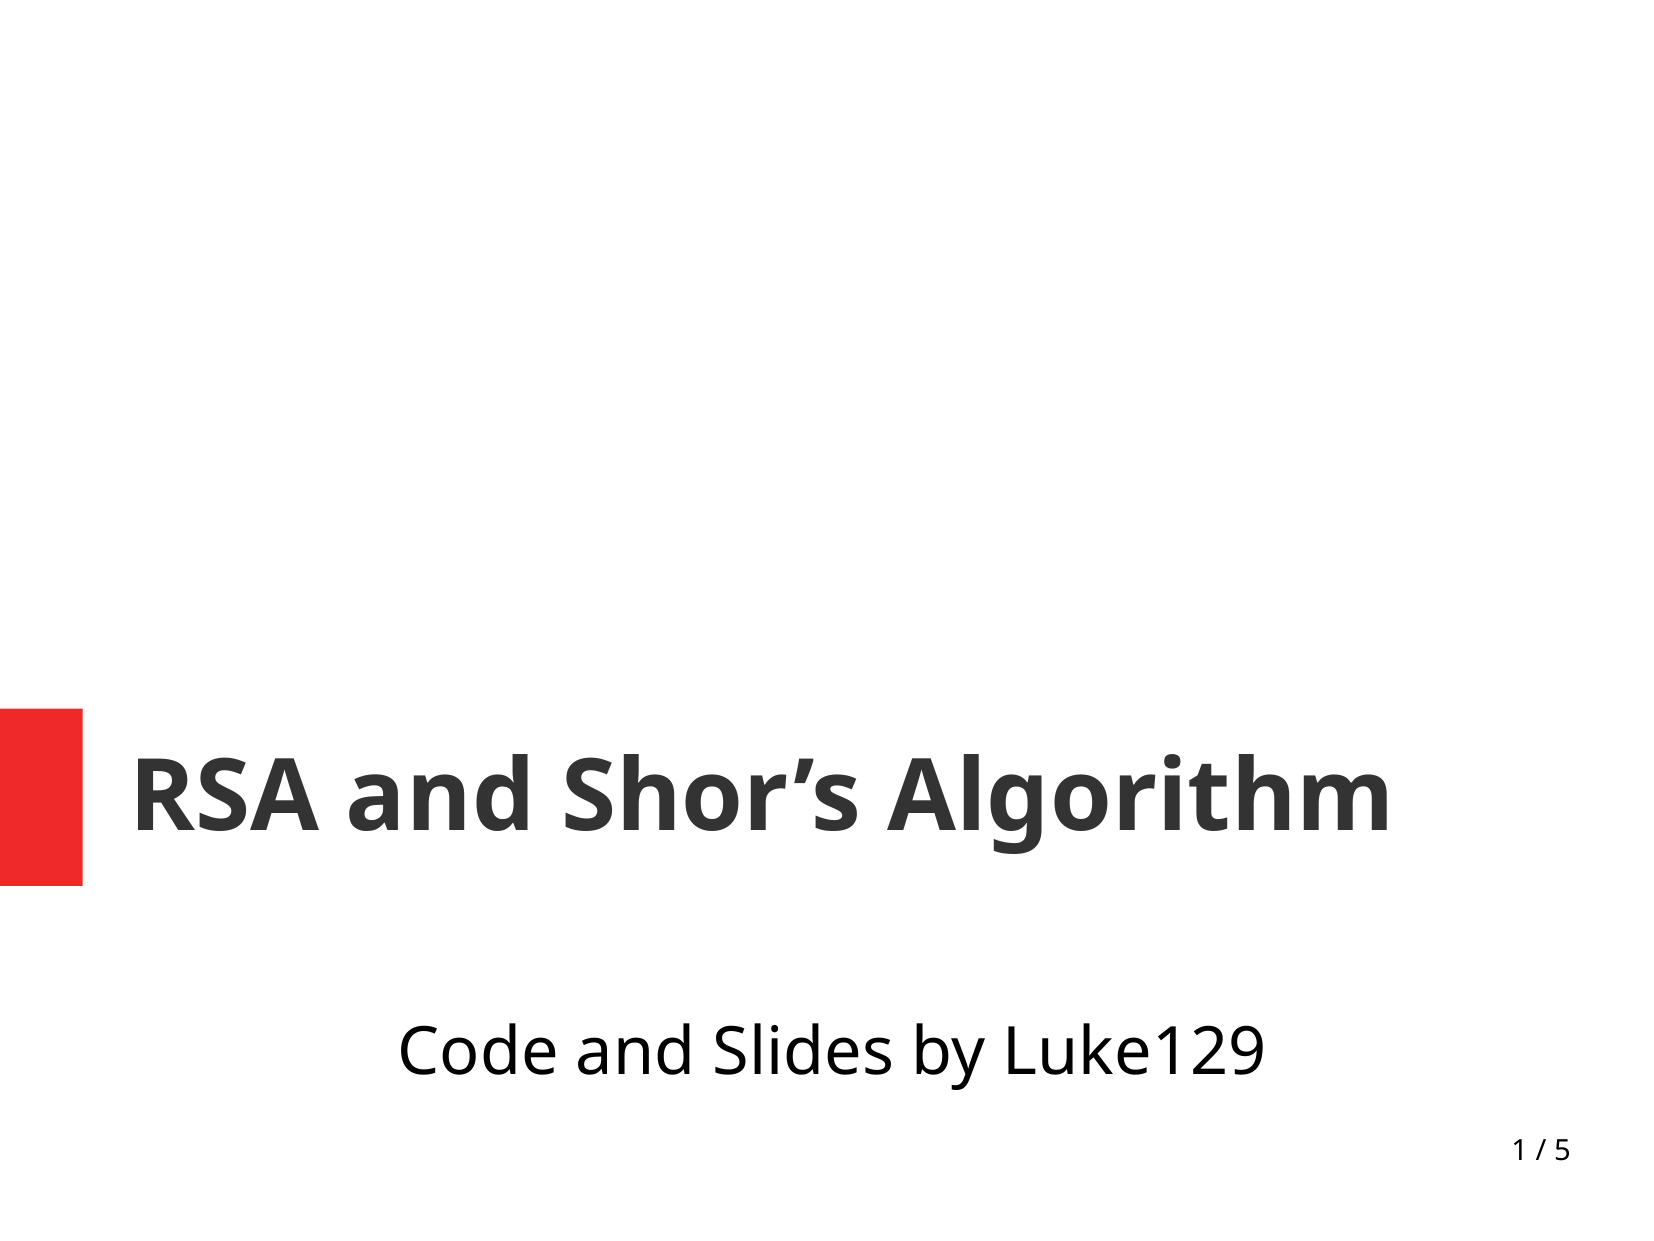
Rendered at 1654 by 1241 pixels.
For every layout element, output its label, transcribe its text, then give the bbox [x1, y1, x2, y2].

title RSA and Shor’s Algorithm [129, 655, 1536, 928]
subtitle Code and Slides by Luke129 [129, 968, 1536, 1130]
